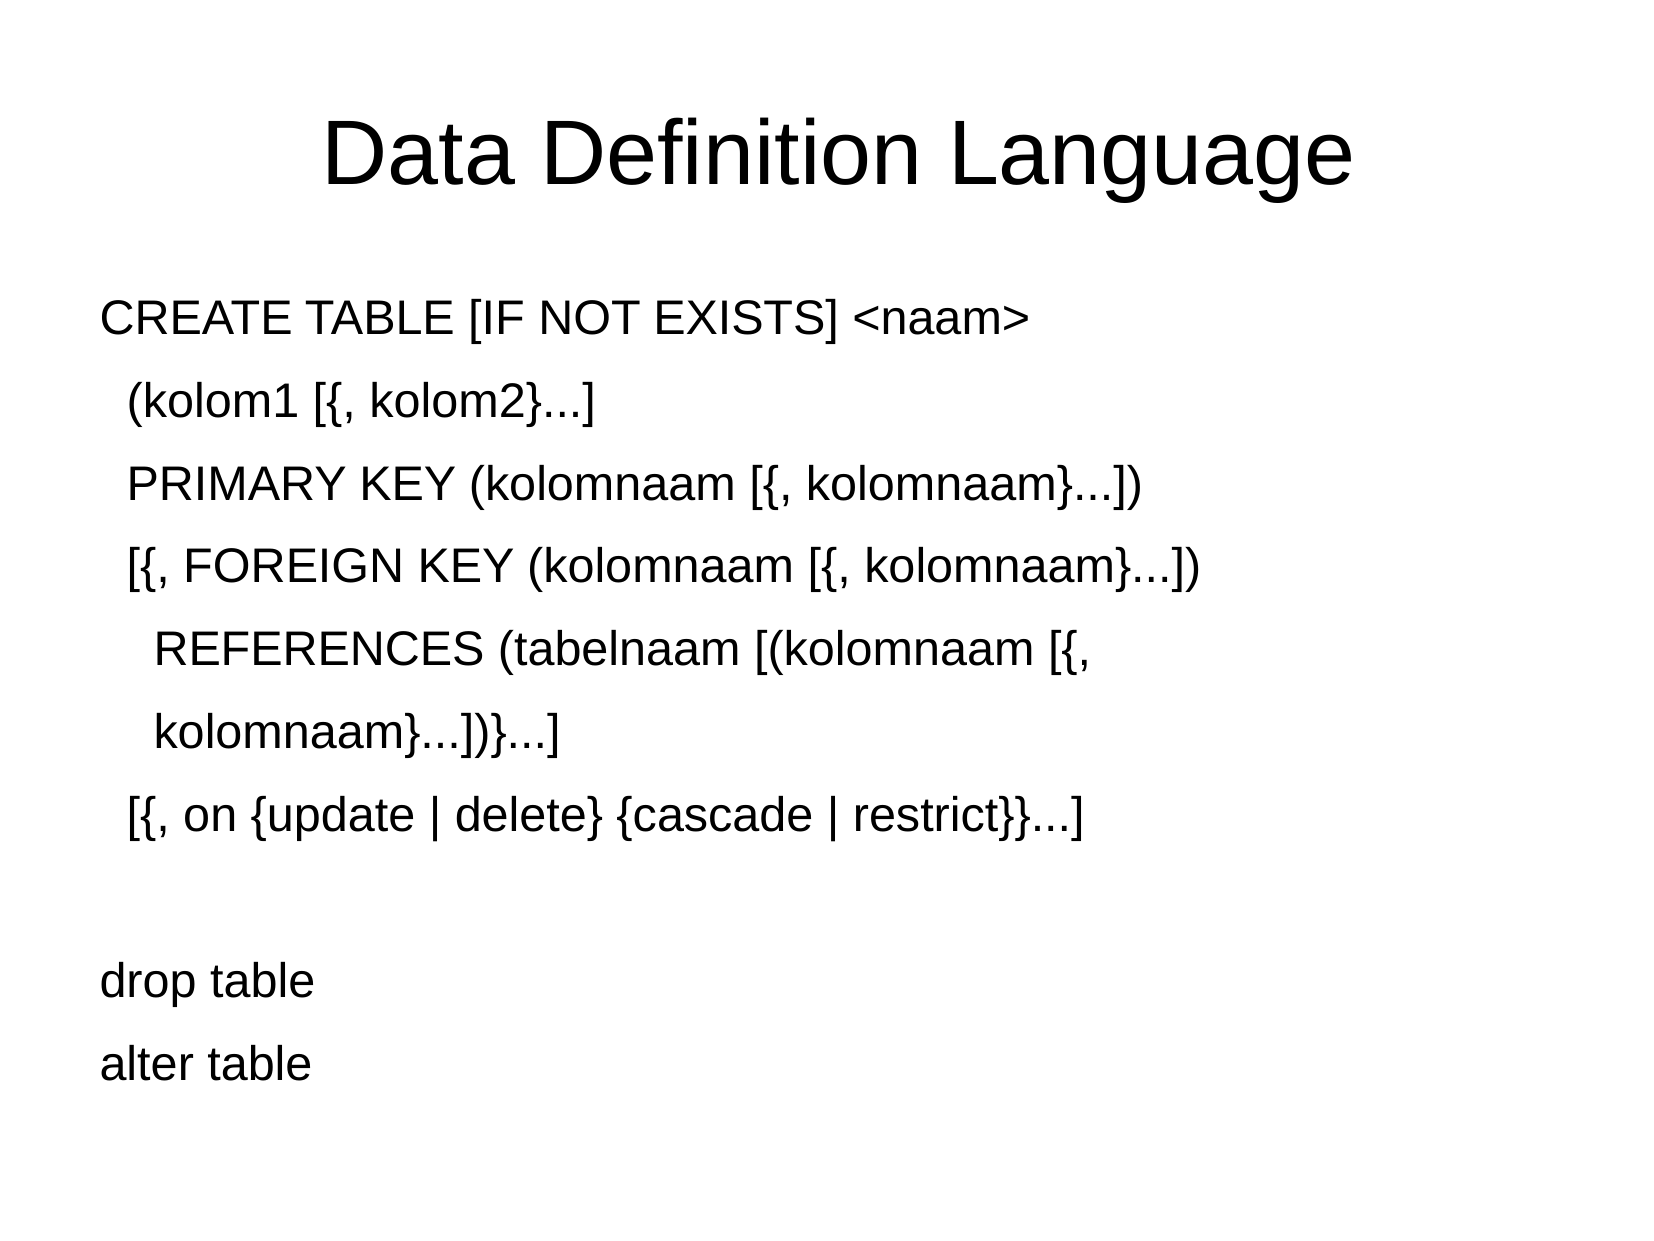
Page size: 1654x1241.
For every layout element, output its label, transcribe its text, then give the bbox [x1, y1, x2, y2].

list CREATE TABLE [IF NOT EXISTS] <naam> (kolom1 [{, kolom2}...] PRIMARY KEY (kolomnaam [{, kolomnaam}...]) [{, FOREIGN KEY (kolomnaam [{, kolomnaam}...]) REFERENCES (tabelnaam [(kolomnaam [{, kolomnaam}...])}...] [{, on {update | delete} {cascade | restrict}}...] drop table alter table [82, 290, 1571, 1094]
title Data Definition Language [82, 56, 1571, 249]
